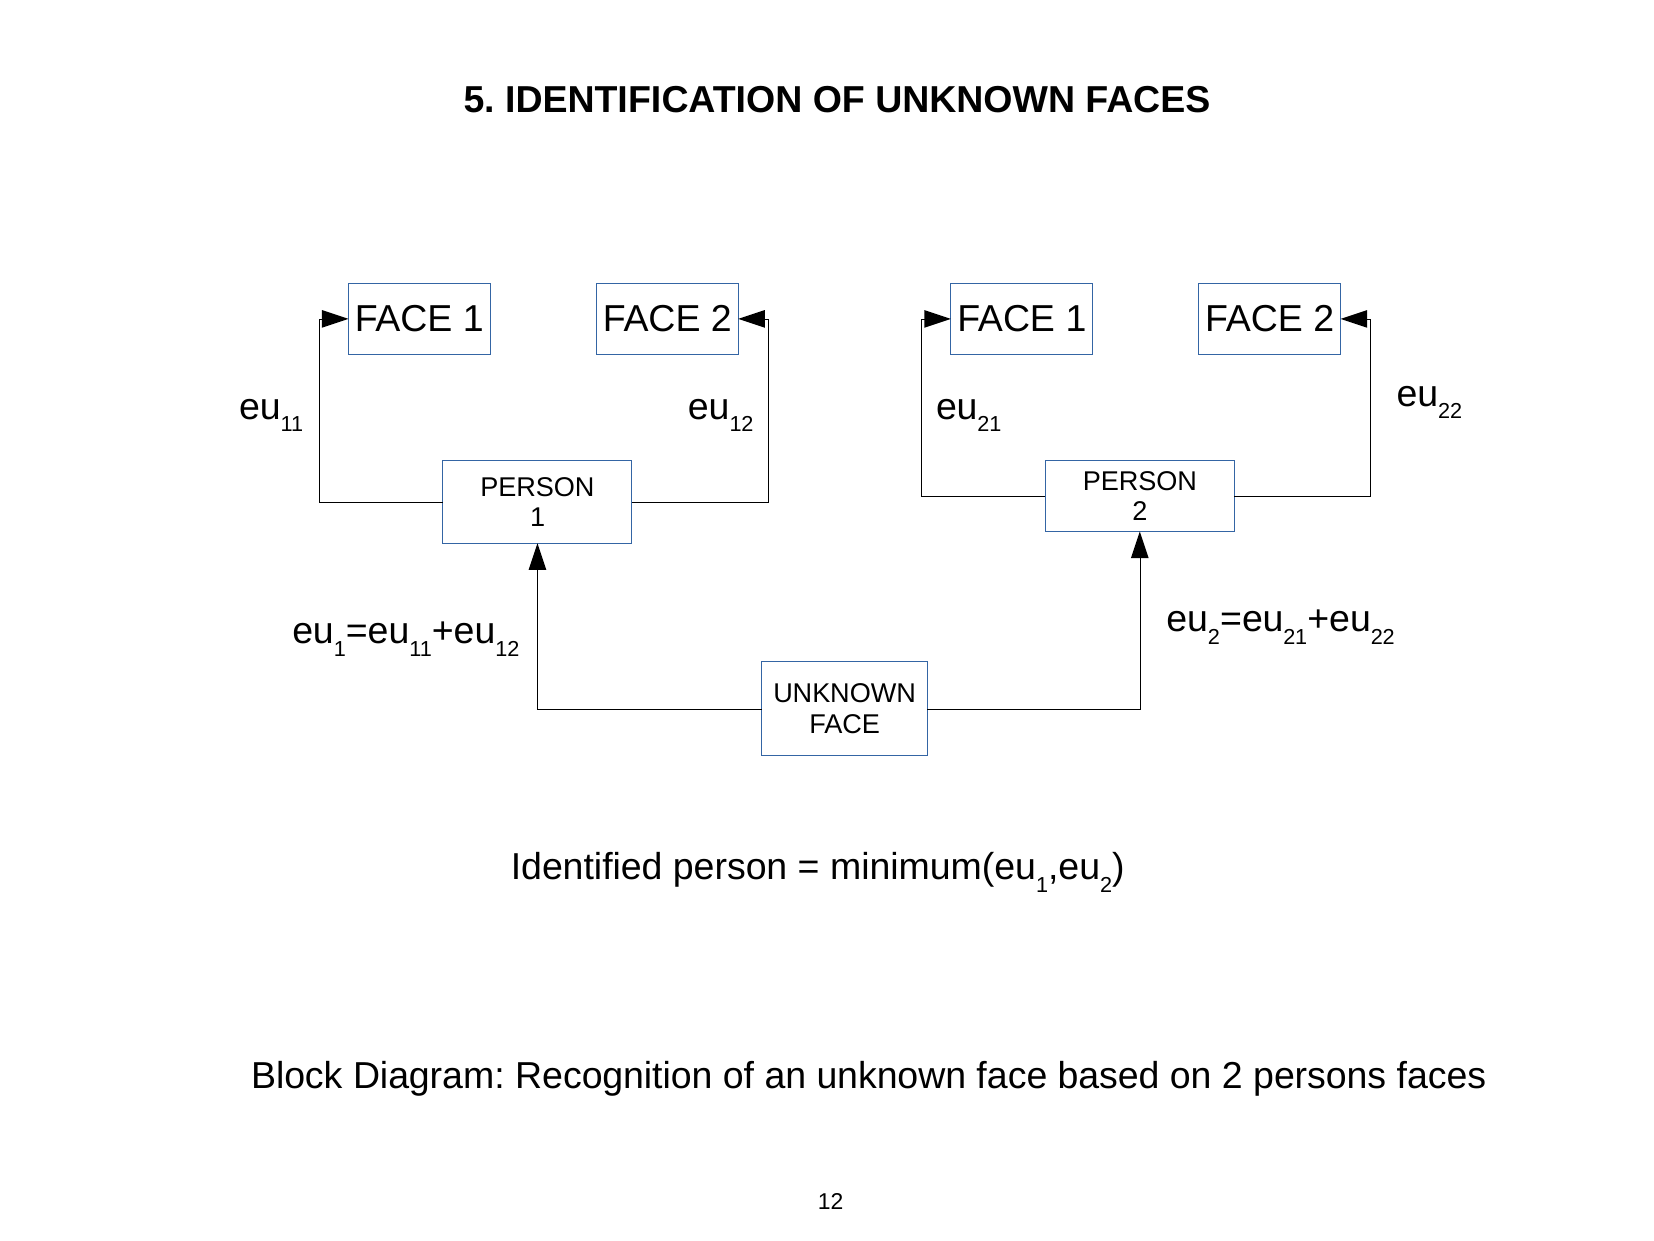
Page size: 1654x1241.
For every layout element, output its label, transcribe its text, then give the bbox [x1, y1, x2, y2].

text_box 5. IDENTIFICATION OF UNKNOWN FACES [448, 71, 1323, 170]
text_box eu12 [673, 377, 780, 486]
text_box eu21 [921, 377, 1028, 486]
text_box eu22 [1381, 364, 1489, 473]
text_box Identified person = minimum(eu1,eu2) [496, 838, 1312, 956]
text_box FACE 1 [348, 283, 491, 355]
text_box 12 [803, 1181, 886, 1241]
text_box eu1=eu11+eu12 [277, 602, 538, 709]
text_box Block Diagram: Recognition of an unknown face based on 2 persons faces [236, 1046, 1536, 1146]
text_box UNKNOWN FACE [761, 661, 928, 756]
text_box FACE 2 [596, 283, 739, 355]
text_box PERSON 1 [442, 460, 632, 544]
text_box FACE 2 [1198, 283, 1341, 355]
text_box eu2=eu21+eu22 [1151, 590, 1418, 662]
text_box eu11 [224, 377, 331, 486]
text_box PERSON 2 [1045, 460, 1235, 532]
text_box FACE 1 [950, 283, 1093, 355]
